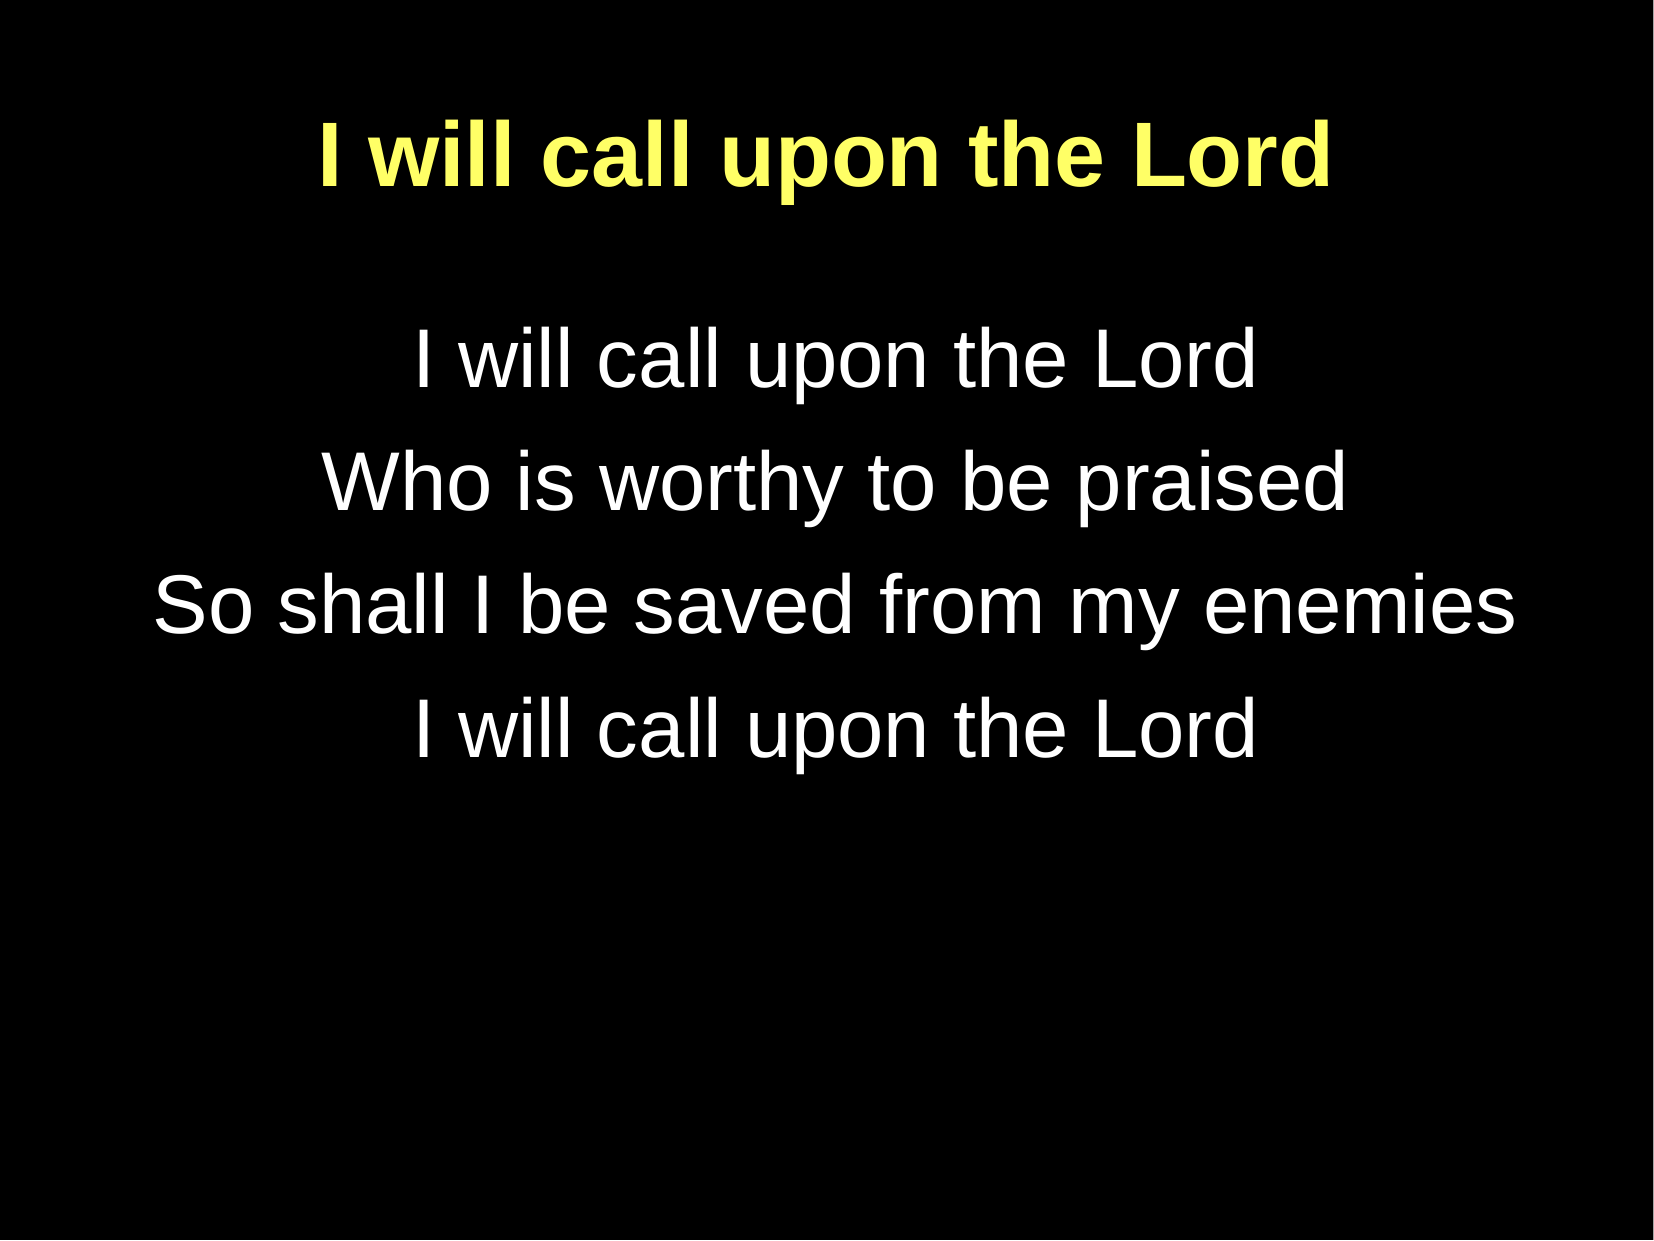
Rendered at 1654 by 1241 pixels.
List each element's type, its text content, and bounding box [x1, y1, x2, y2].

title I will call upon the Lord [82, 49, 1571, 257]
list I will call upon the Lord Who is worthy to be praised So shall I be saved from my enemies I will call upon the Lord [0, 307, 1654, 1027]
